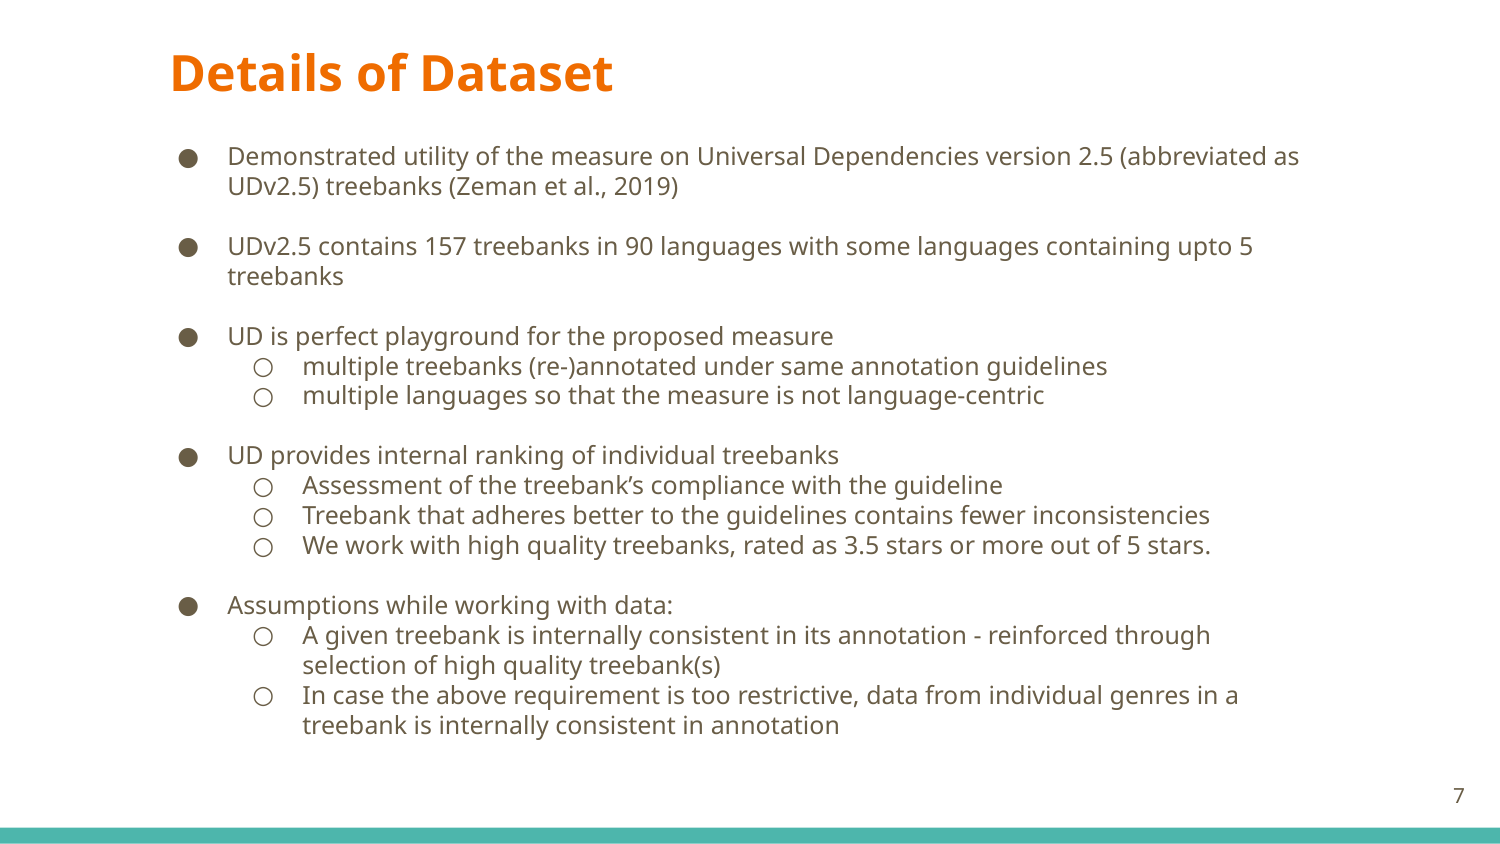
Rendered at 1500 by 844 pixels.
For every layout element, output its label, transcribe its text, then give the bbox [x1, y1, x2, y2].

slide_number <number> [1389, 764, 1480, 830]
title Details of Dataset [154, 26, 1346, 92]
list Demonstrated utility of the measure on Universal Dependencies version 2.5 (abbreviated as UDv2.5) treebanks (Zeman et al., 2019) UDv2.5 contains 157 treebanks in 90 languages with some languages containing upto 5 treebanks UD is perfect playground for the proposed measure multiple treebanks (re-)annotated under same annotation guidelines multiple languages so that the measure is not language-centric UD provides internal ranking of individual treebanks Assessment of the treebank’s compliance with the guideline Treebank that adheres better to the guidelines contains fewer inconsistencies We work with high quality treebanks, rated as 3.5 stars or more out of 5 stars. Assumptions while working with data: A given treebank is internally consistent in its annotation - reinforced through selection of high quality treebank(s) In case the above requirement is too restrictive, data from individual genres in a treebank is internally consistent in annotation [137, 125, 1329, 765]
